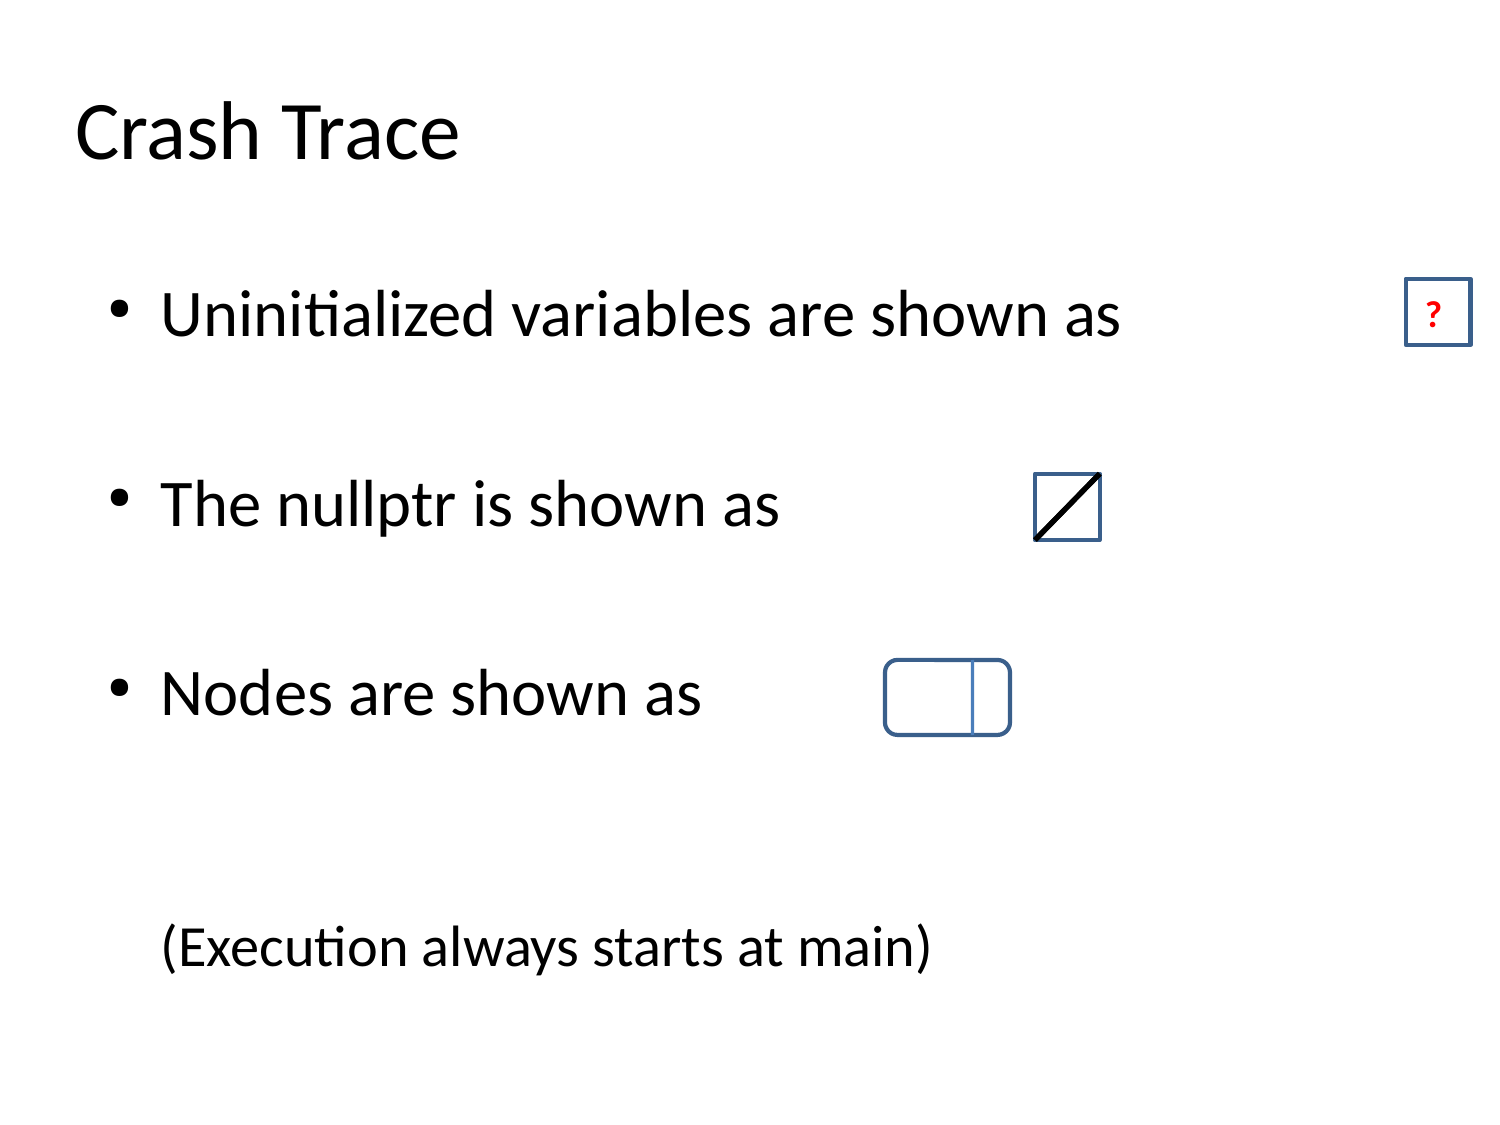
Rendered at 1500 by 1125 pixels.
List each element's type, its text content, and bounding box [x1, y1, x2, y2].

title Crash Trace [75, 44, 1426, 233]
text_box [884, 659, 972, 735]
text_box [1405, 278, 1471, 346]
list Uninitialized variables are shown as The nullptr is shown as Nodes are shown as (Execution always starts at main) [75, 262, 1425, 1005]
text_box [975, 659, 1011, 735]
text_box ? [1410, 282, 1485, 342]
text_box [1040, 479, 1100, 540]
text_box [1034, 473, 1095, 536]
